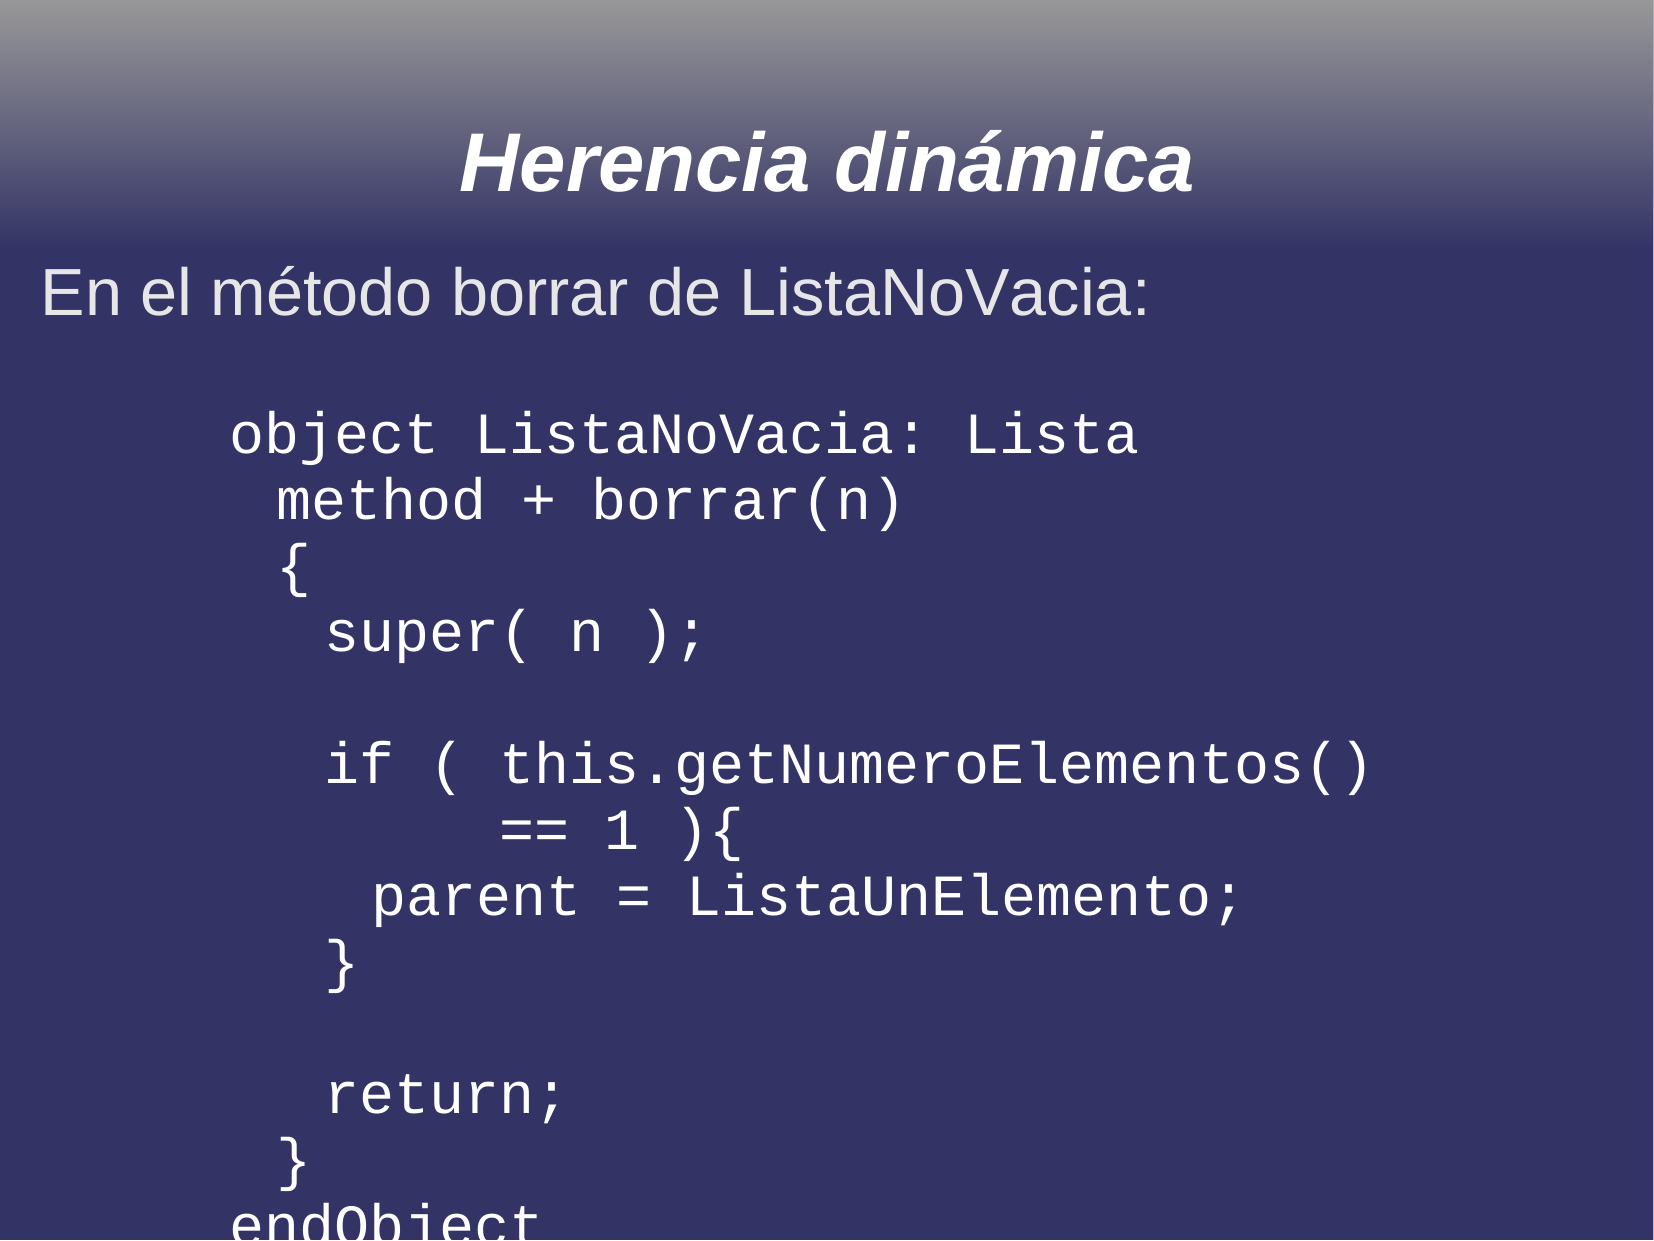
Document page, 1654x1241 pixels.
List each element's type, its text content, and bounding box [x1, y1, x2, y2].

list En el método borrar de ListaNoVacia: object ListaNoVacia: Lista method + borrar(n) { super( n ); if ( this.getNumeroElementos() == 1 ){ parent = ListaUnElemento; } return; } endObject [28, 255, 1618, 1221]
title Herencia dinámica [121, 59, 1534, 255]
